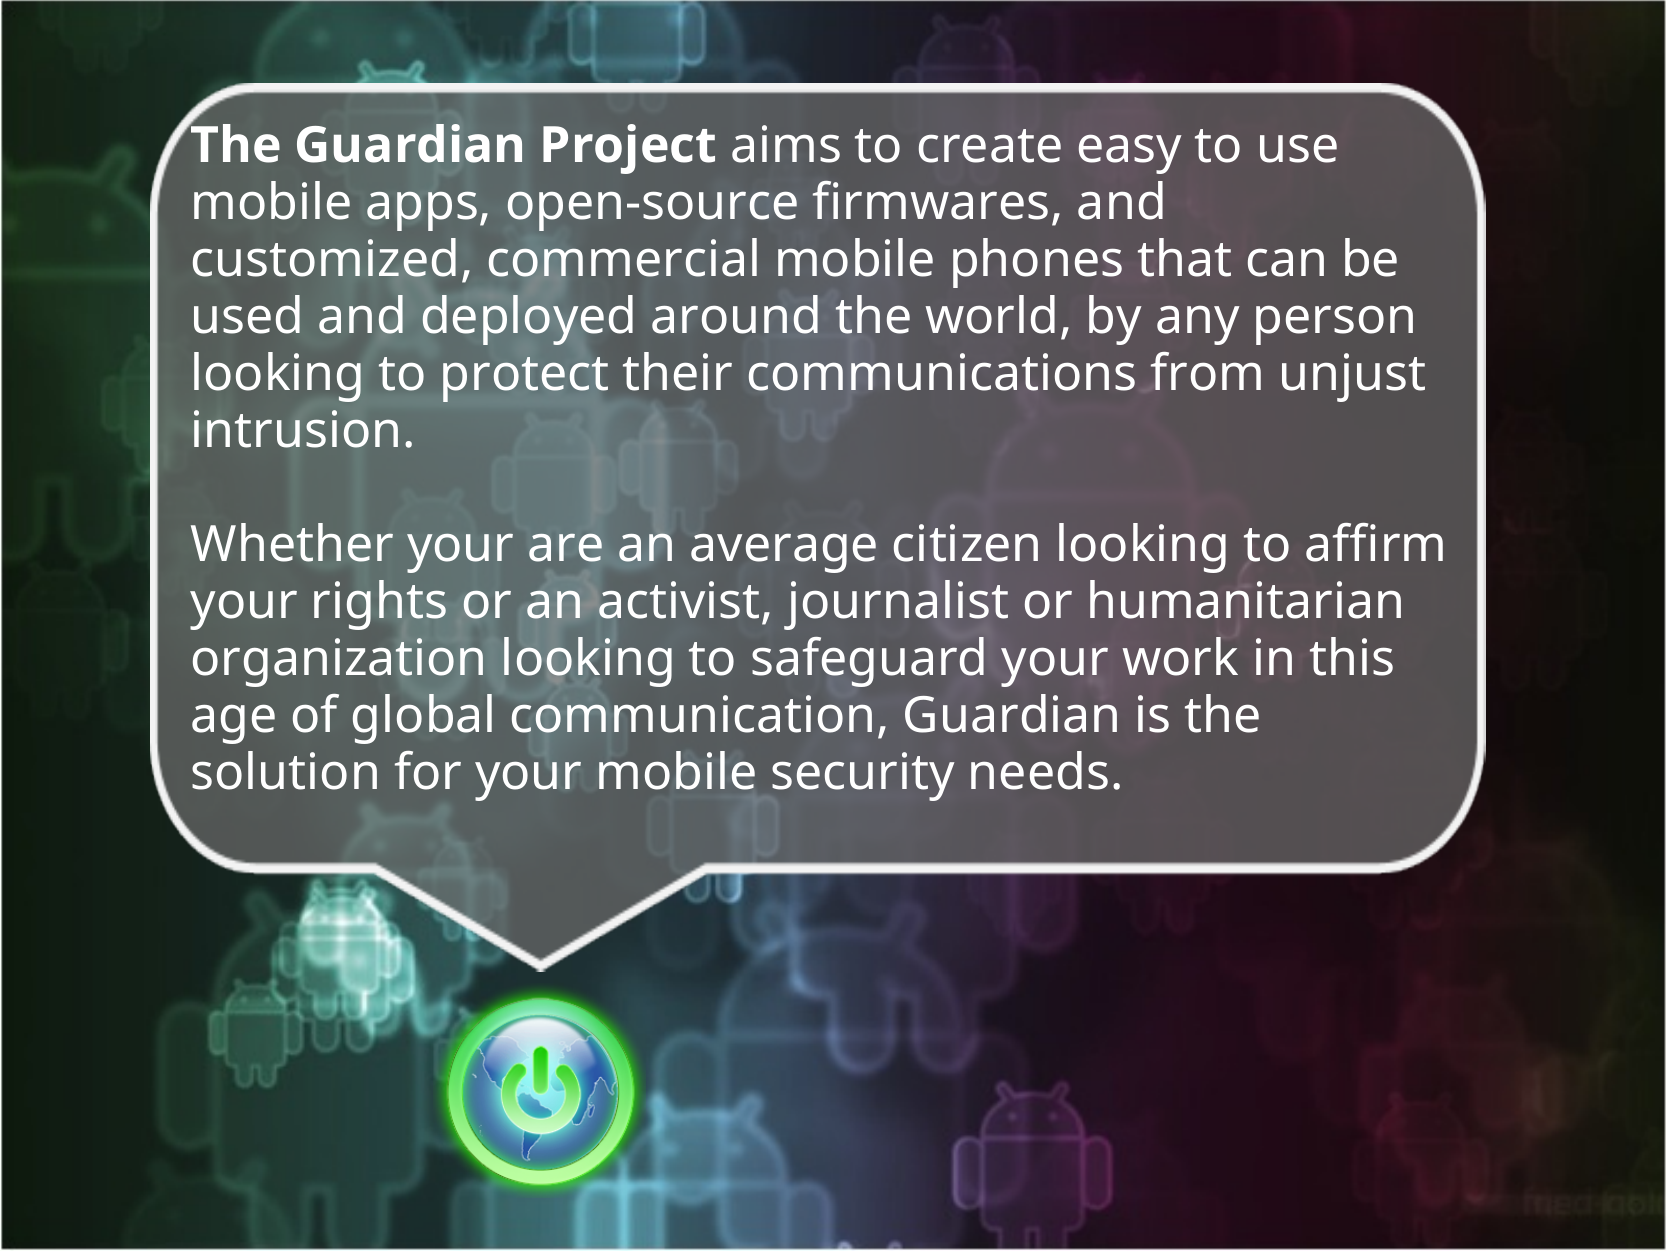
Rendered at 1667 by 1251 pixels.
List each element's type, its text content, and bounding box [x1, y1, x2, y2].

picture [0, 0, 1667, 1251]
text_box The Guardian Project aims to create easy to use mobile apps, open-source firmwares, and customized, commercial mobile phones that can be used and deployed around the world, by any person looking to protect their communications from unjust intrusion. Whether your are an average citizen looking to affirm your rights or an activist, journalist or humanitarian organization looking to safeguard your work in this age of global communication, Guardian is the solution for your mobile security needs. [190, 116, 1459, 801]
